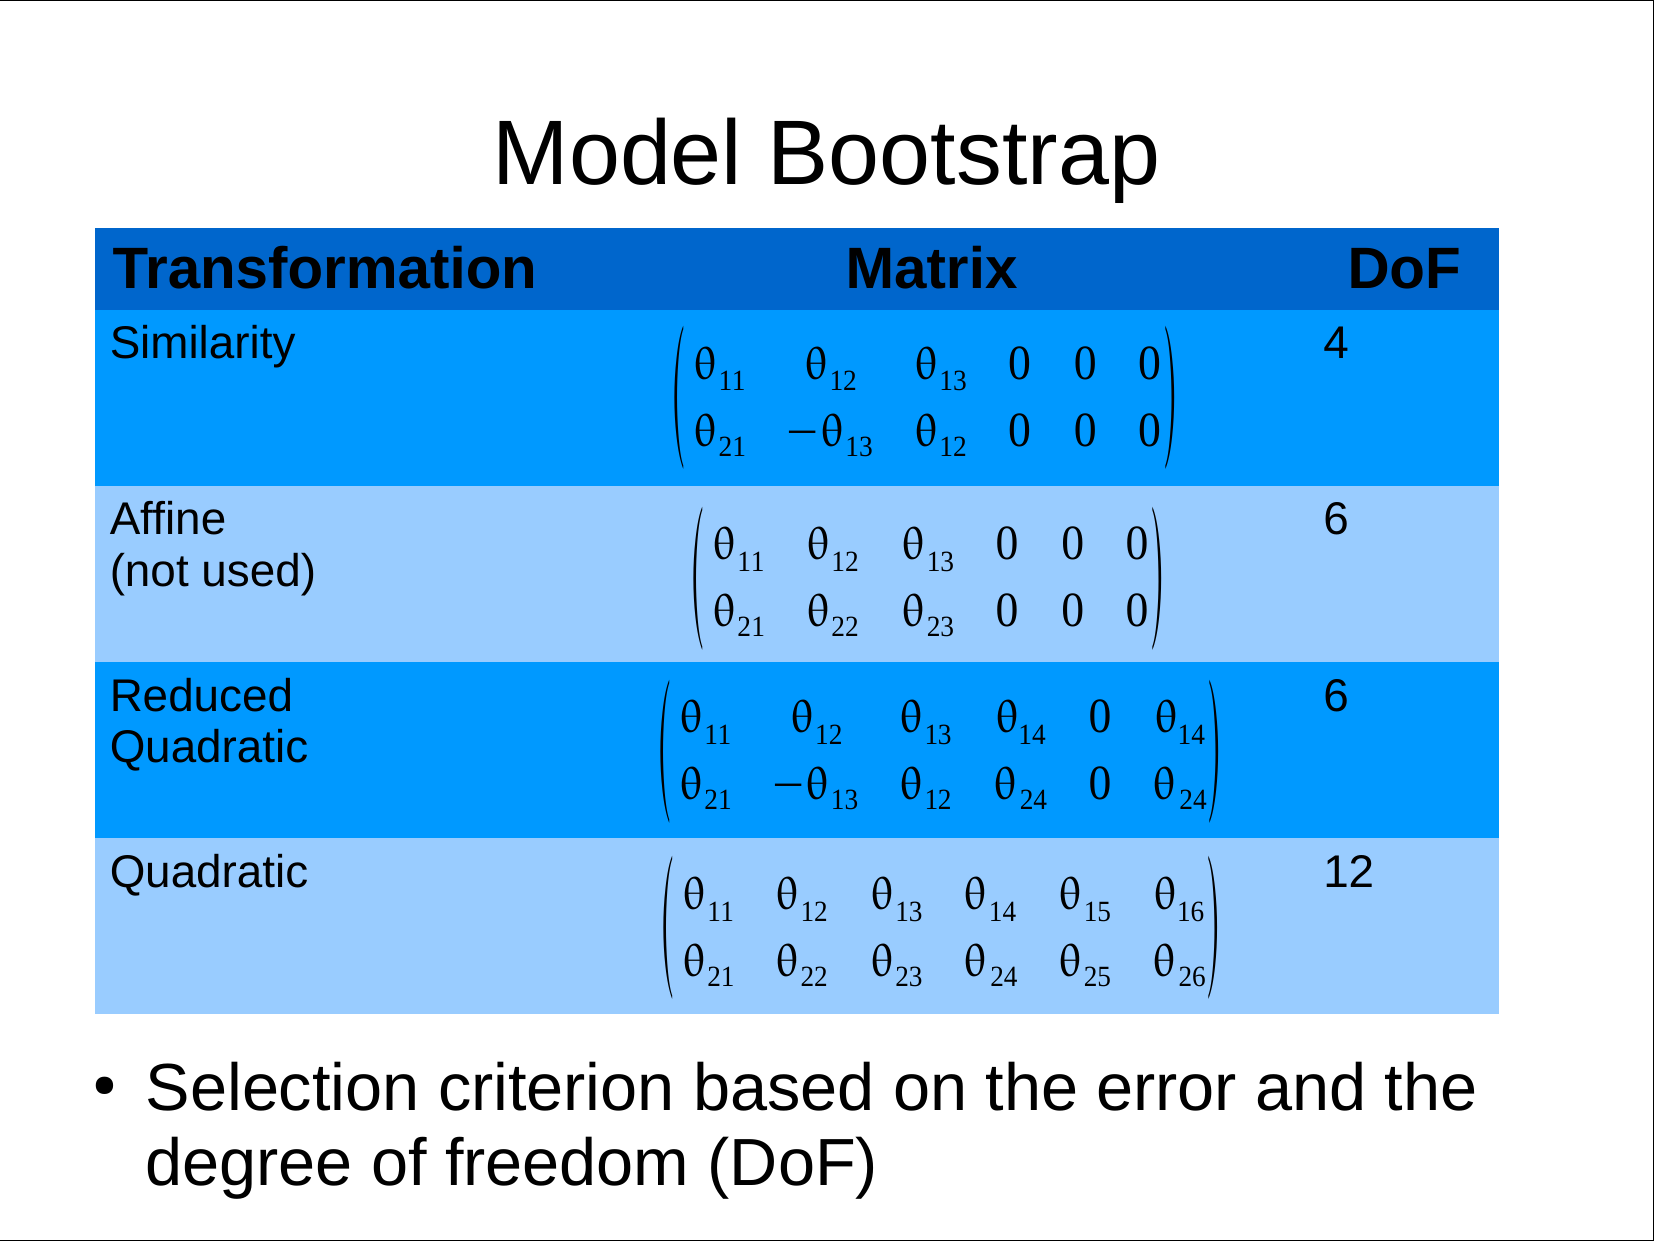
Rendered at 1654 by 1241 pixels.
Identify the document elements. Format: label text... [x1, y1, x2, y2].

chart [684, 504, 1177, 652]
table_cell Quadratic [95, 838, 555, 1014]
table_cell 12 [1309, 838, 1499, 1014]
table_cell Similarity [95, 310, 555, 486]
table_header Matrix [555, 228, 1309, 310]
table_cell Reduced Quadratic [95, 662, 555, 838]
table_header DoF [1309, 228, 1499, 310]
table_cell 6 [1309, 486, 1499, 662]
title Model Bootstrap [82, 49, 1571, 257]
chart [654, 853, 1233, 1002]
table_header Transformation [95, 228, 555, 310]
chart [665, 323, 1190, 471]
list Selection criterion based on the error and the degree of freedom (DoF) [75, 1050, 1538, 1200]
chart [651, 677, 1234, 825]
table_cell 6 [1309, 662, 1499, 838]
table_cell [555, 838, 1309, 1014]
table_cell [555, 310, 1309, 486]
table_cell [555, 486, 1309, 662]
table_cell Affine (not used) [95, 486, 555, 662]
table_cell 4 [1309, 310, 1499, 486]
table_cell [555, 662, 1309, 838]
